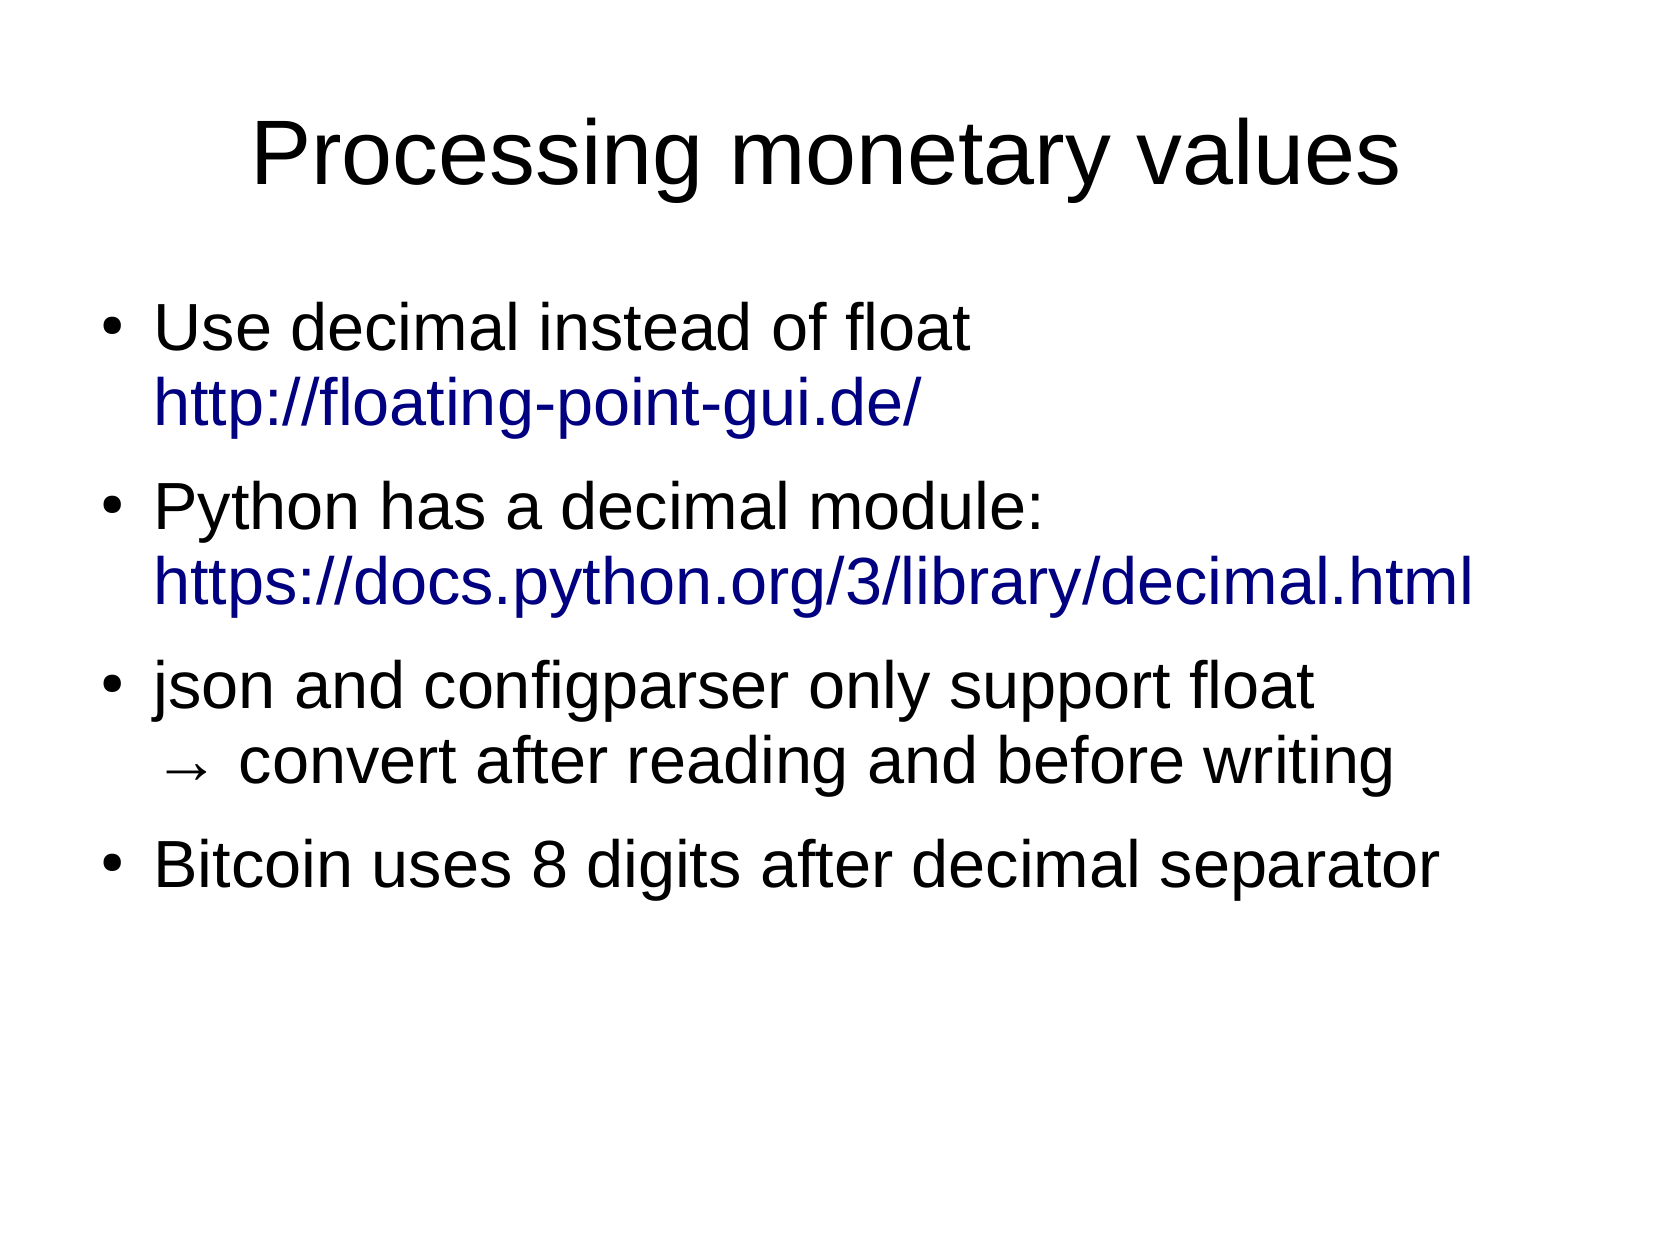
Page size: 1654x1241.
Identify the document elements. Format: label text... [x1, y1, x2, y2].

title Processing monetary values [82, 49, 1571, 257]
list Use decimal instead of float http://floating-point-gui.de/ Python has a decimal module: https://docs.python.org/3/library/decimal.html json and configparser only support float → convert after reading and before writing Bitcoin uses 8 digits after decimal separator [82, 290, 1571, 1010]
